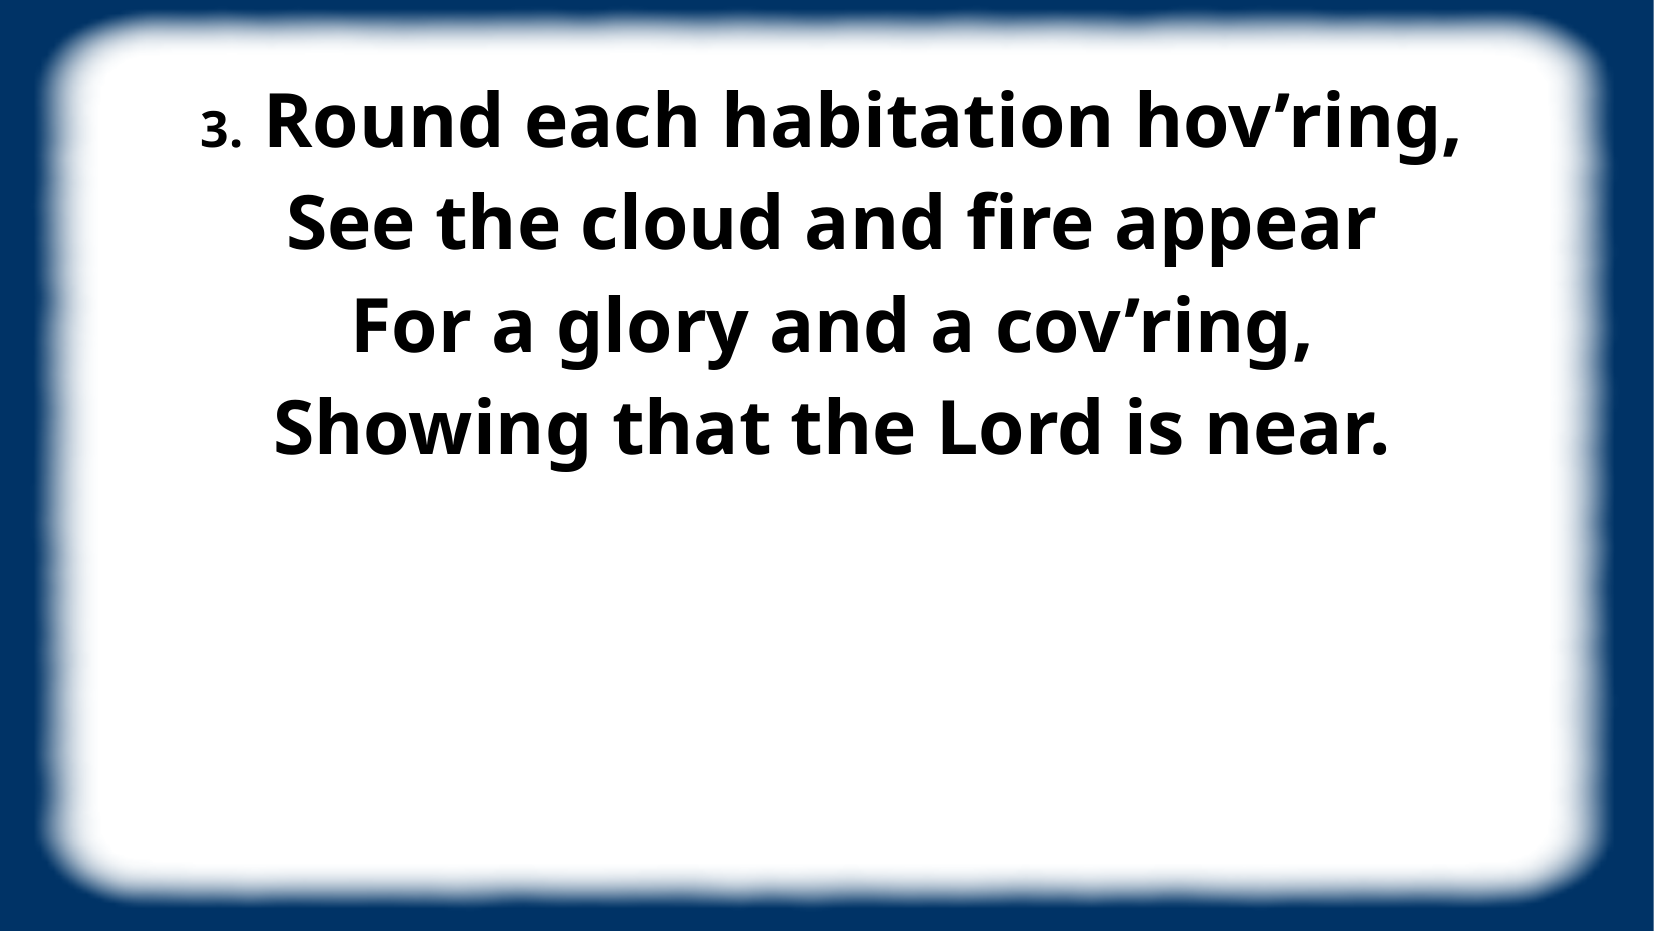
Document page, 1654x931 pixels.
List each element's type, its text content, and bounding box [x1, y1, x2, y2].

text_box 3. Round each habitation hov’ring, See the cloud and fire appear For a glory and a cov’ring, Showing that the Lord is near. [90, 60, 1576, 475]
picture [0, 0, 1654, 931]
